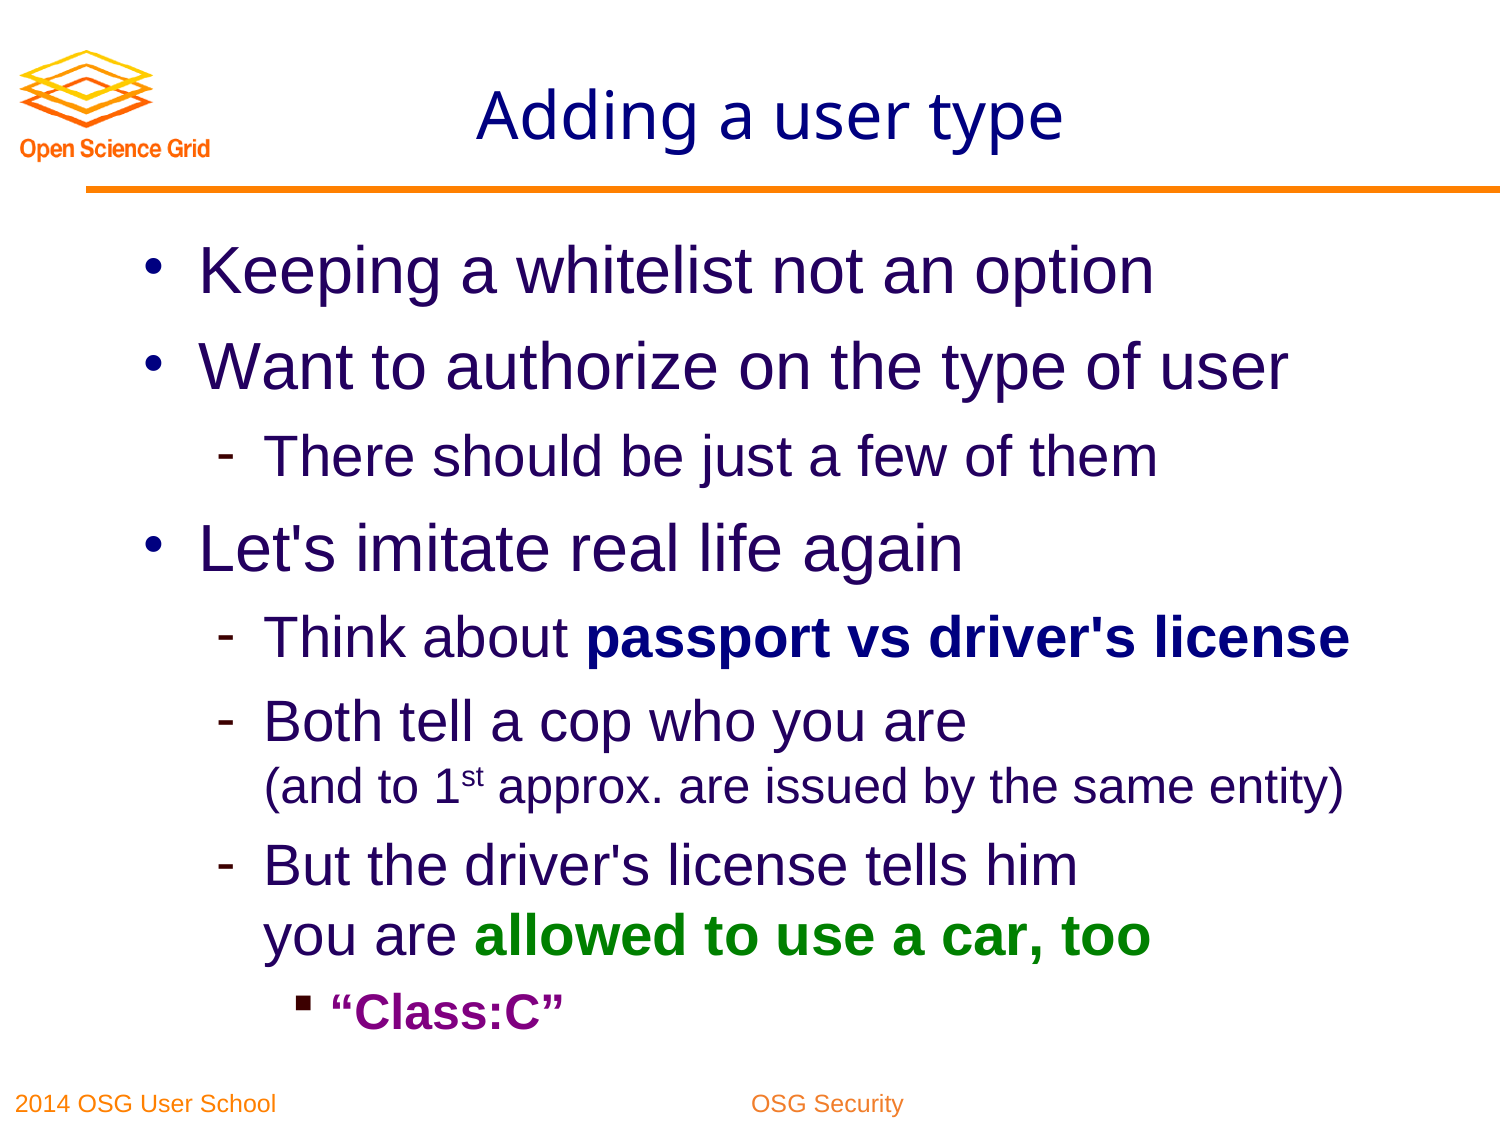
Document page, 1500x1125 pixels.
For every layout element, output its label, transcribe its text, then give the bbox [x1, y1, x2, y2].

title Adding a user type [201, 18, 1342, 207]
list Keeping a whitelist not an option Want to authorize on the type of user There should be just a few of them Let's imitate real life again Think about passport vs driver's license Both tell a cop who you are (and to 1st approx. are issued by the same entity) But the driver's license tells him you are allowed to use a car, too “Class:C” [127, 218, 1468, 1081]
picture [0, 27, 201, 179]
